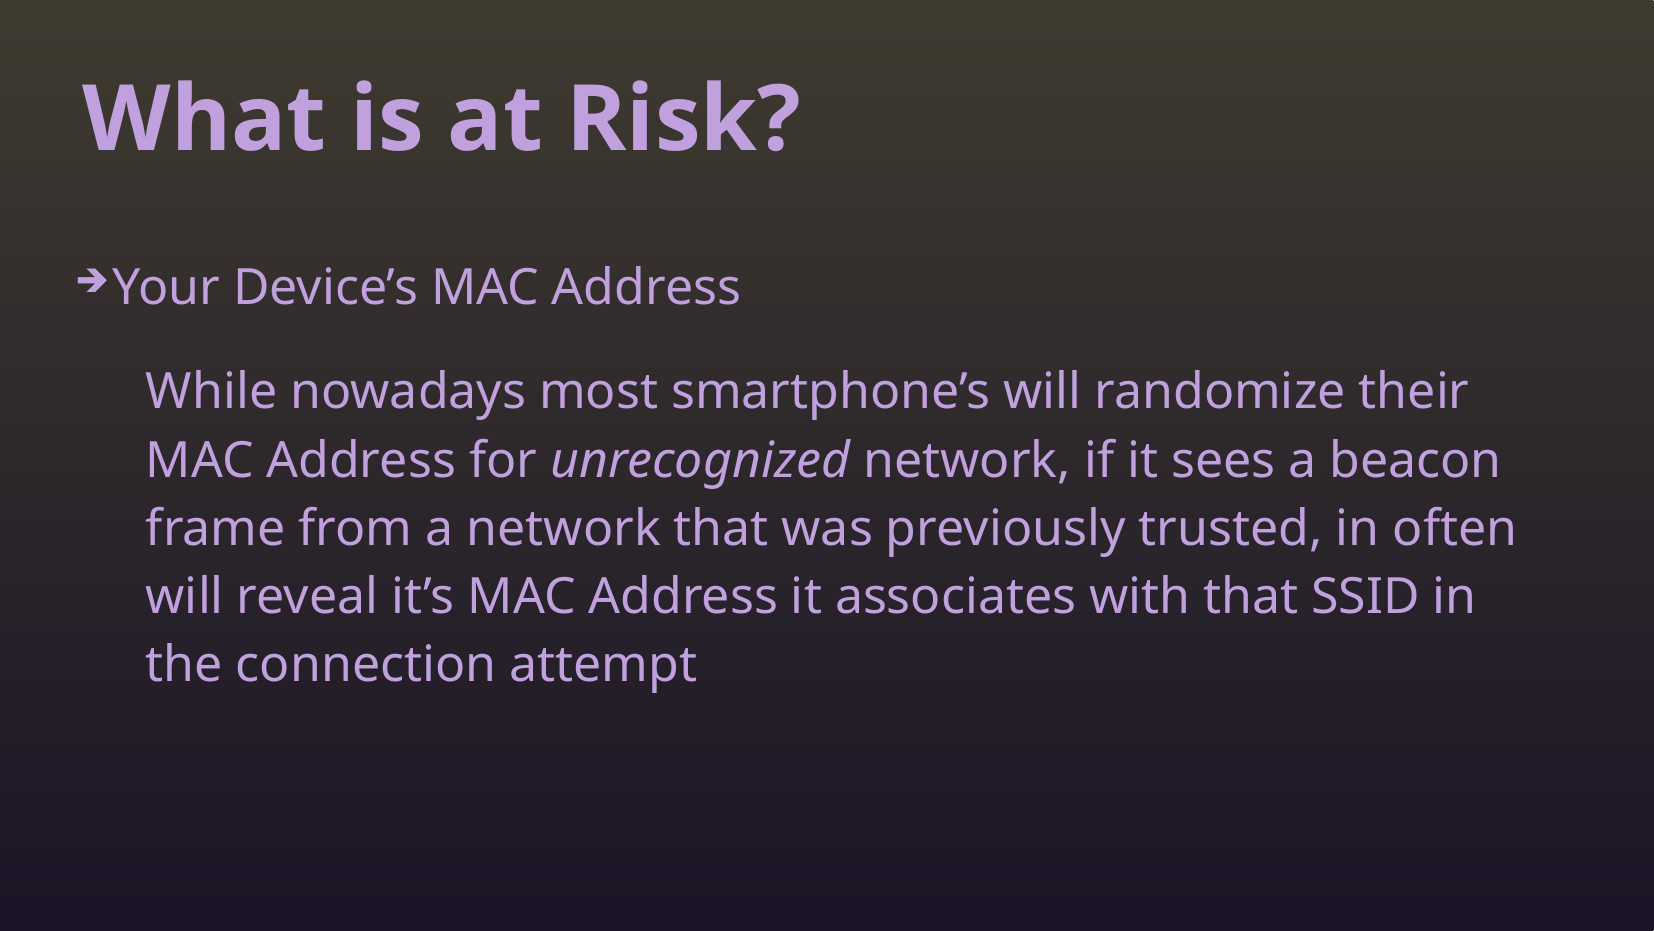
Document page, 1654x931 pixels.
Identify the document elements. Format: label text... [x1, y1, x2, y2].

title What is at Risk? [82, 37, 1571, 193]
subtitle Your Device’s MAC Address While nowadays most smartphone’s will randomize their MAC Address for unrecognized network, if it sees a beacon frame from a network that was previously trusted, in often will reveal it’s MAC Address it associates with that SSID in the connection attempt [75, 250, 1526, 791]
